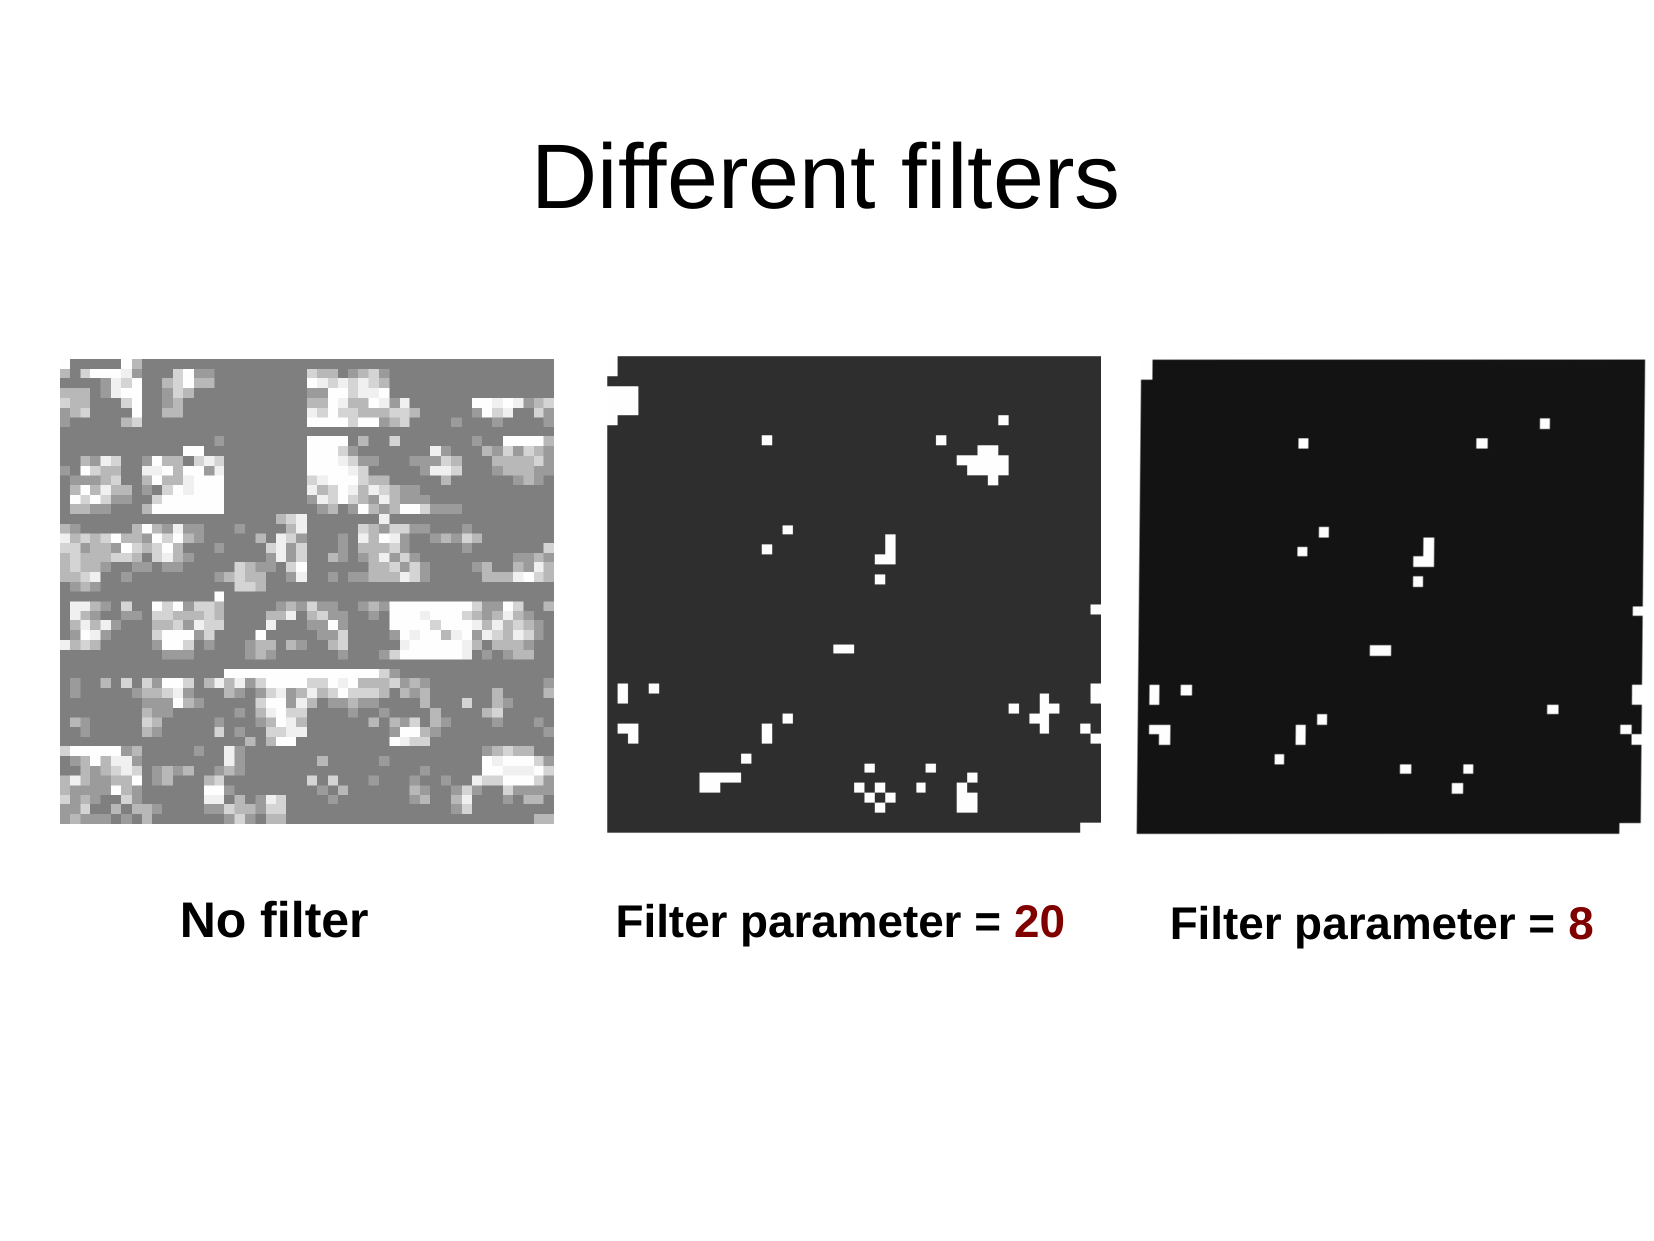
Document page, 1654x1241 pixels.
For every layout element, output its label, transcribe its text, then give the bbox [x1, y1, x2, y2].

title Different filters [82, 73, 1571, 281]
picture [605, 354, 1101, 835]
text_box Filter parameter = 8 [1155, 890, 1609, 957]
text_box No filter [165, 885, 384, 956]
picture [1135, 358, 1647, 840]
text_box Filter parameter = 20 [600, 888, 1081, 955]
picture [60, 359, 556, 826]
